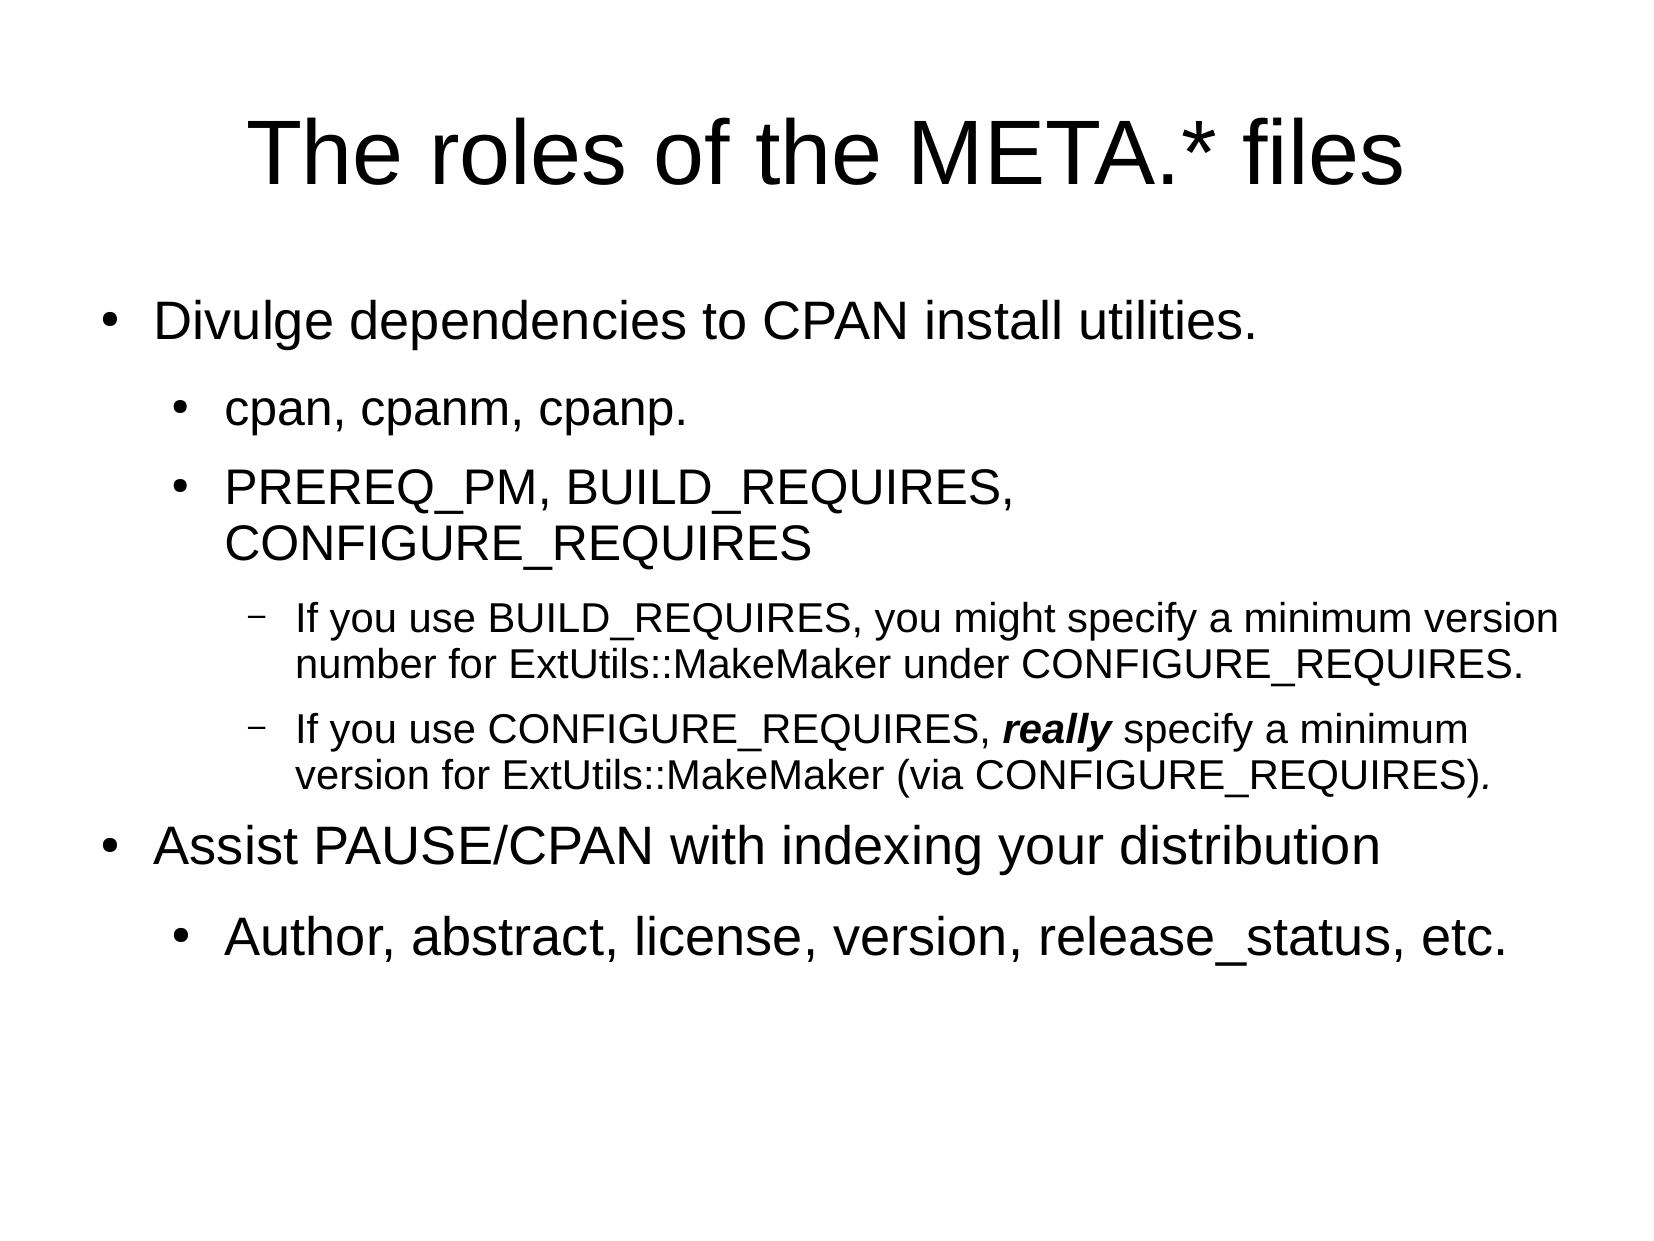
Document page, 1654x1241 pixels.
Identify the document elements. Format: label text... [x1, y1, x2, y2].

list Divulge dependencies to CPAN install utilities. cpan, cpanm, cpanp. PREREQ_PM, BUILD_REQUIRES, CONFIGURE_REQUIRES If you use BUILD_REQUIRES, you might specify a minimum version number for ExtUtils::MakeMaker under CONFIGURE_REQUIRES. If you use CONFIGURE_REQUIRES, really specify a minimum version for ExtUtils::MakeMaker (via CONFIGURE_REQUIRES). Assist PAUSE/CPAN with indexing your distribution Author, abstract, license, version, release_status, etc. [82, 290, 1571, 1109]
title The roles of the META.* files [82, 49, 1571, 257]
